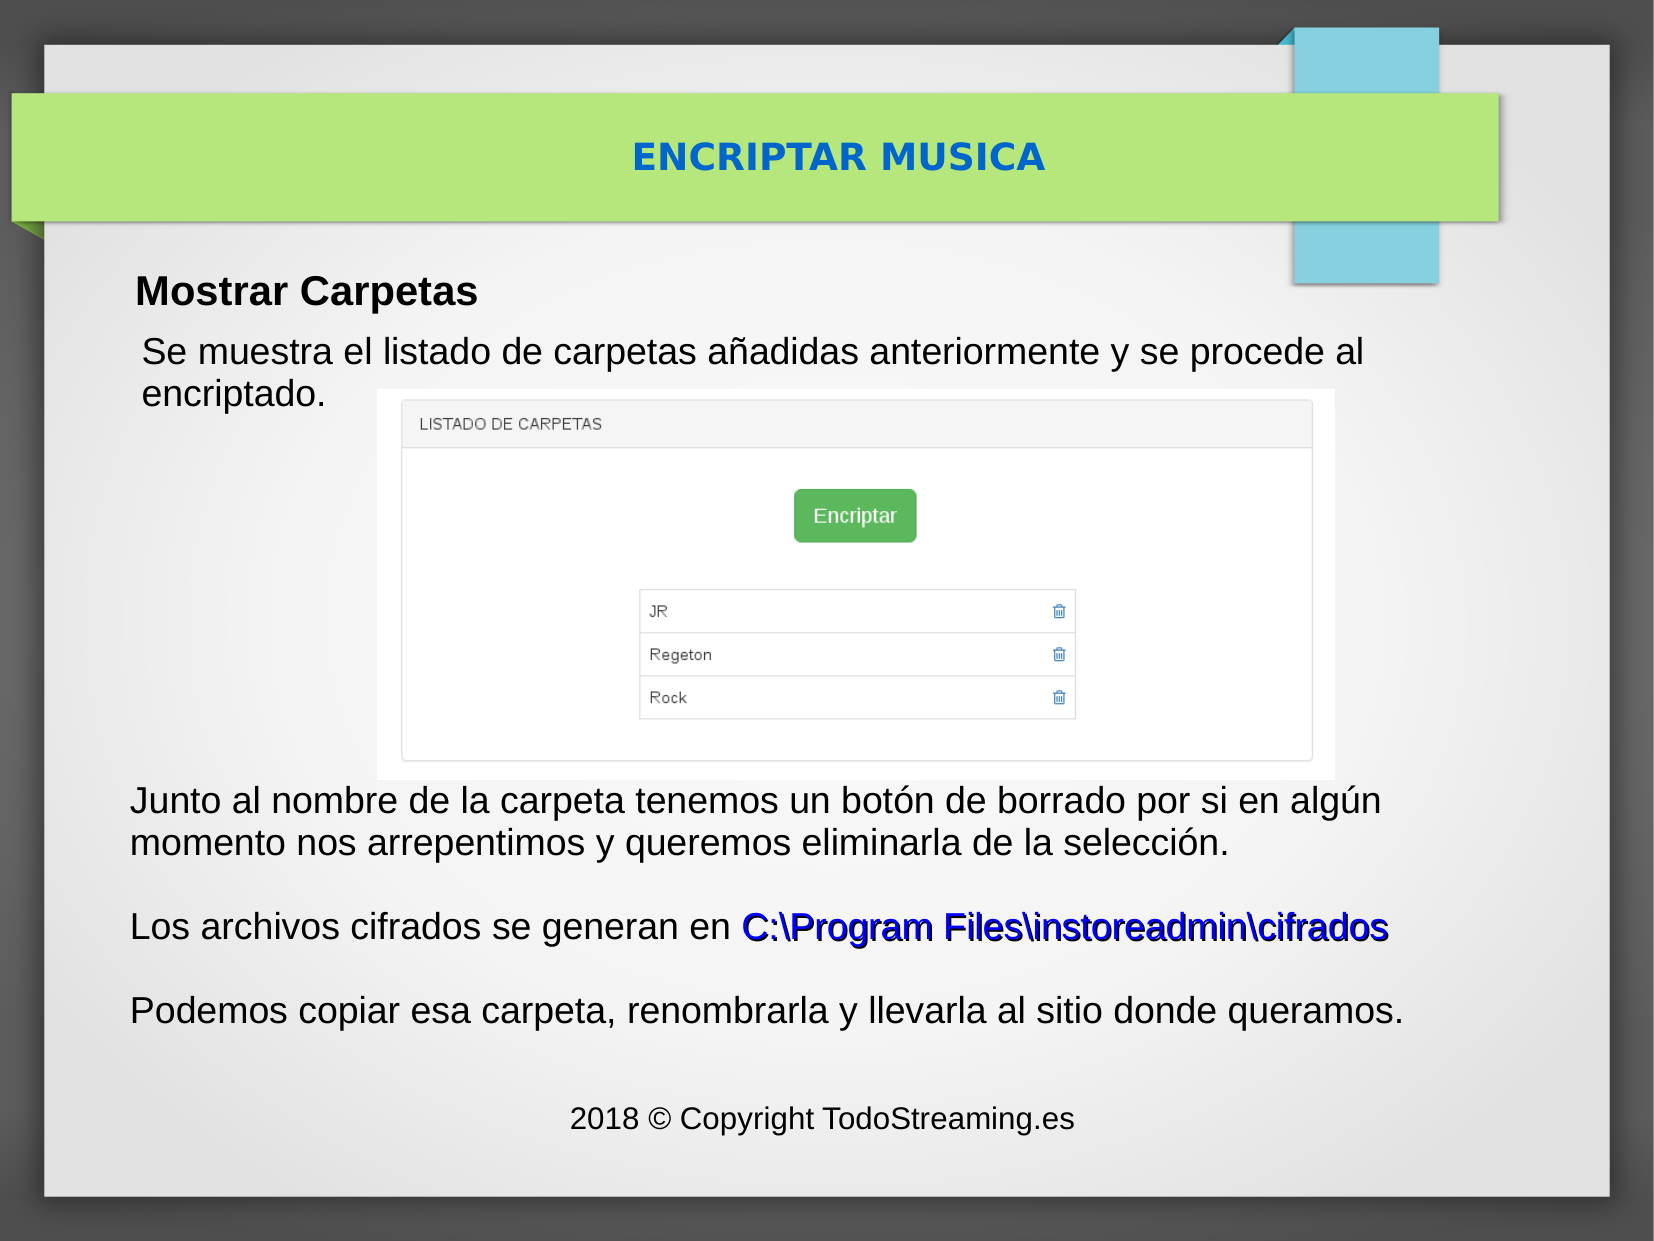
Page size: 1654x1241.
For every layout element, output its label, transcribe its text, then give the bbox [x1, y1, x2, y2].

text_box Mostrar Carpetas [112, 244, 502, 338]
title ENCRIPTAR MUSICA [590, 113, 1087, 201]
picture [0, 0, 1654, 1241]
text_box Junto al nombre de la carpeta tenemos un botón de borrado por si en algún momento nos arrepentimos y queremos eliminarla de la selección. Los archivos cifrados se generan en C:\Program Files\instoreadmin\cifrados Podemos copiar esa carpeta, renombrarla y llevarla al sitio donde queramos. [129, 779, 1548, 1158]
text_box Se muestra el listado de carpetas añadidas anteriormente y se procede al encriptado. [141, 330, 1560, 457]
